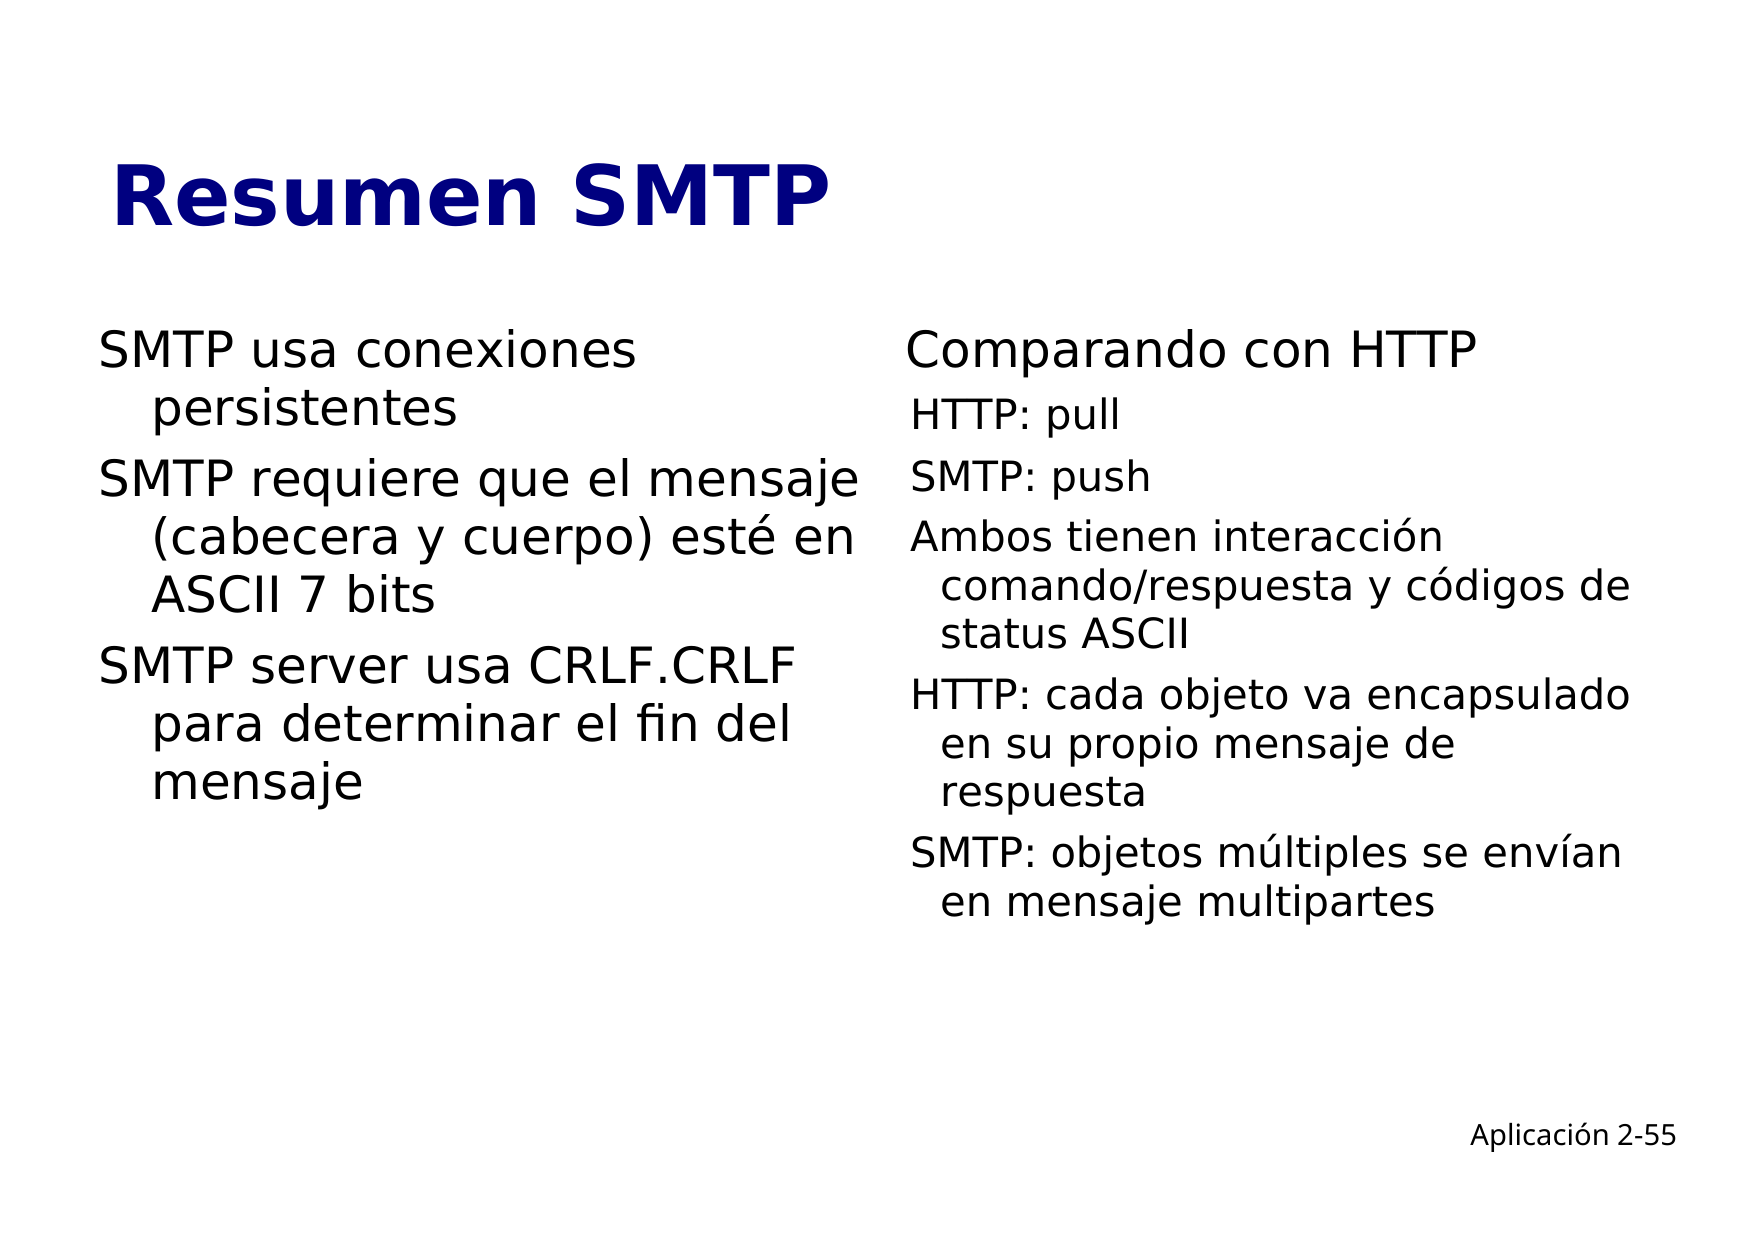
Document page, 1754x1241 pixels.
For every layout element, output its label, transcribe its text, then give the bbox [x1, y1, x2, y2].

list SMTP usa conexiones persistentes SMTP requiere que el mensaje (cabecera y cuerpo) esté en ASCII 7 bits SMTP server usa CRLF.CRLF para determinar el fin del mensaje [95, 320, 865, 812]
title Resumen SMTP [95, 88, 1671, 305]
list Comparando con HTTP HTTP: pull SMTP: push Ambos tienen interacción comando/respuesta y códigos de status ASCII HTTP: cada objeto va encapsulado en su propio mensaje de respuesta SMTP: objetos múltiples se envían en mensaje multipartes [902, 320, 1672, 974]
